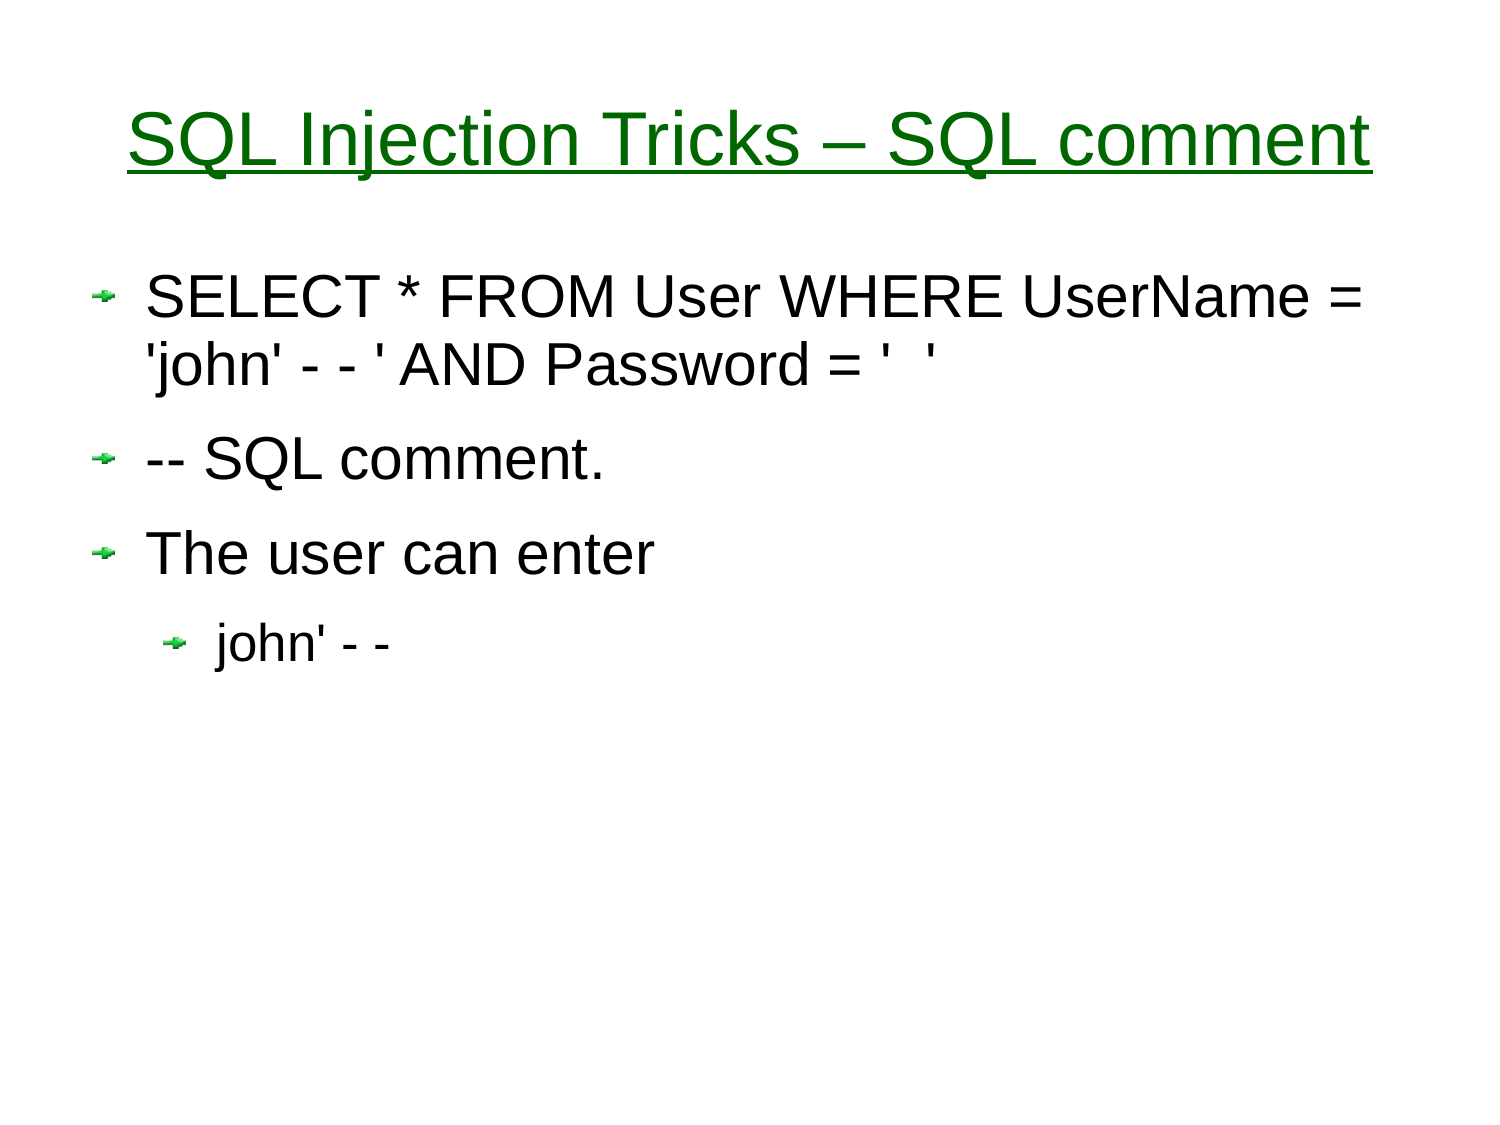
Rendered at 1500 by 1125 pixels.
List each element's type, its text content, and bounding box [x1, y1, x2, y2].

list SELECT * FROM User WHERE UserName = 'john' - - ' AND Password = ' ' -- SQL comment. The user can enter john' - - [75, 262, 1425, 1006]
title SQL Injection Tricks – SQL comment [75, 45, 1425, 233]
